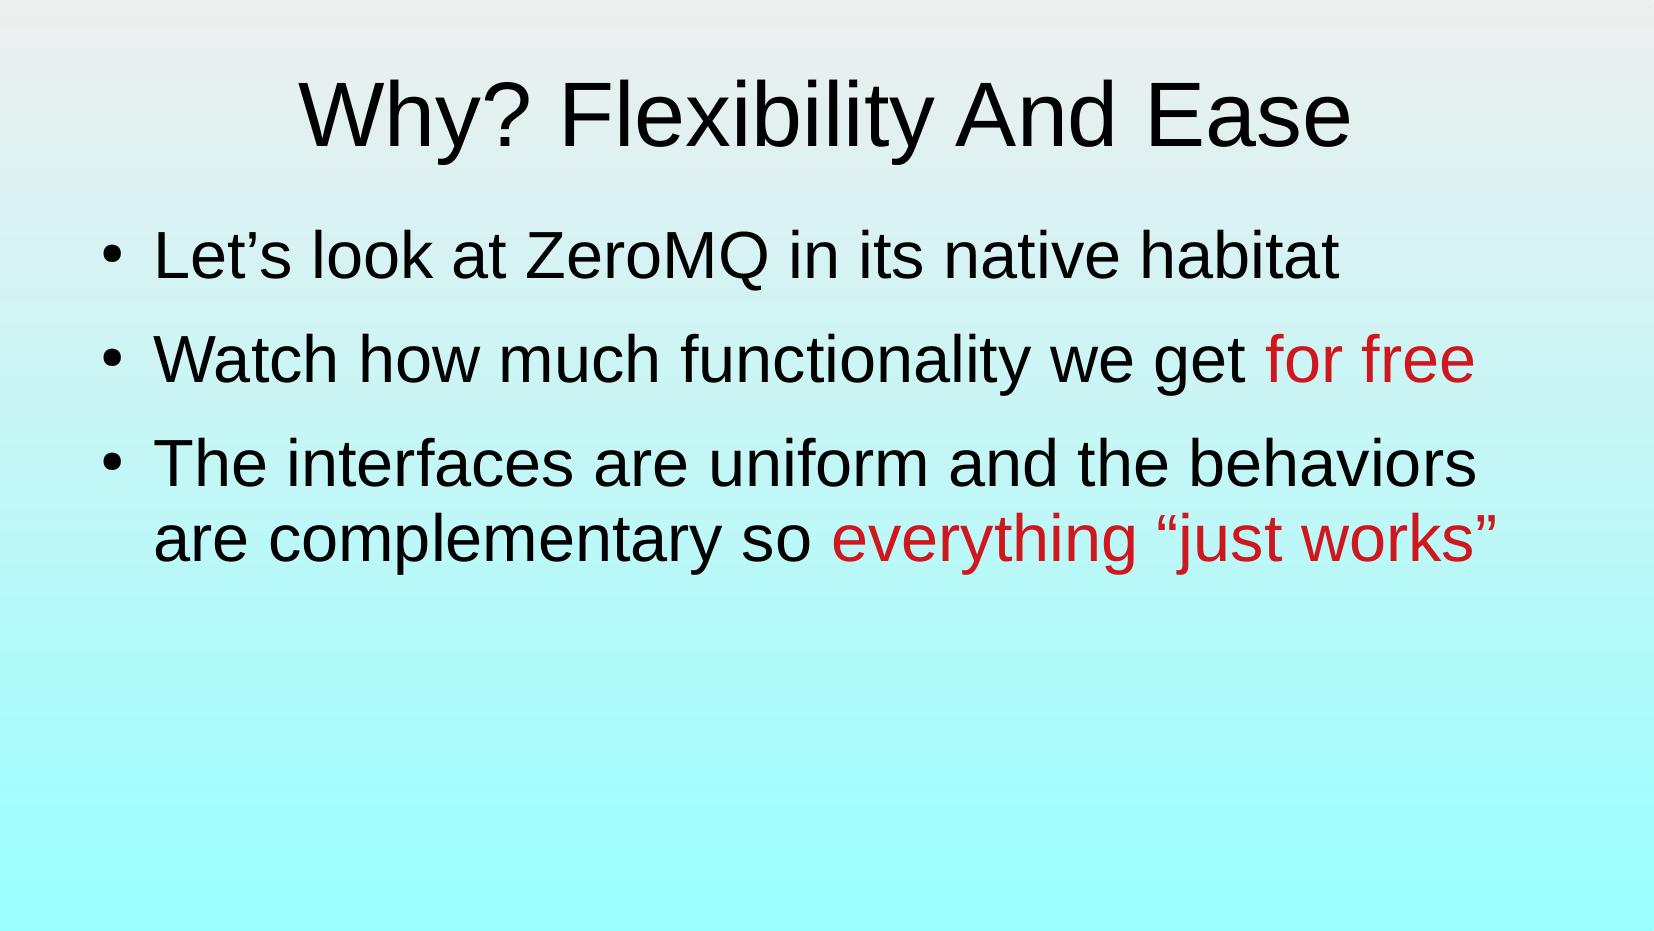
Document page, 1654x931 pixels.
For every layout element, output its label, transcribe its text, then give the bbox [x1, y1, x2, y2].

list Let’s look at ZeroMQ in its native habitat Watch how much functionality we get for free The interfaces are uniform and the behaviors are complementary so everything “just works” [82, 217, 1571, 758]
title Why? Flexibility And Ease [82, 37, 1571, 193]
